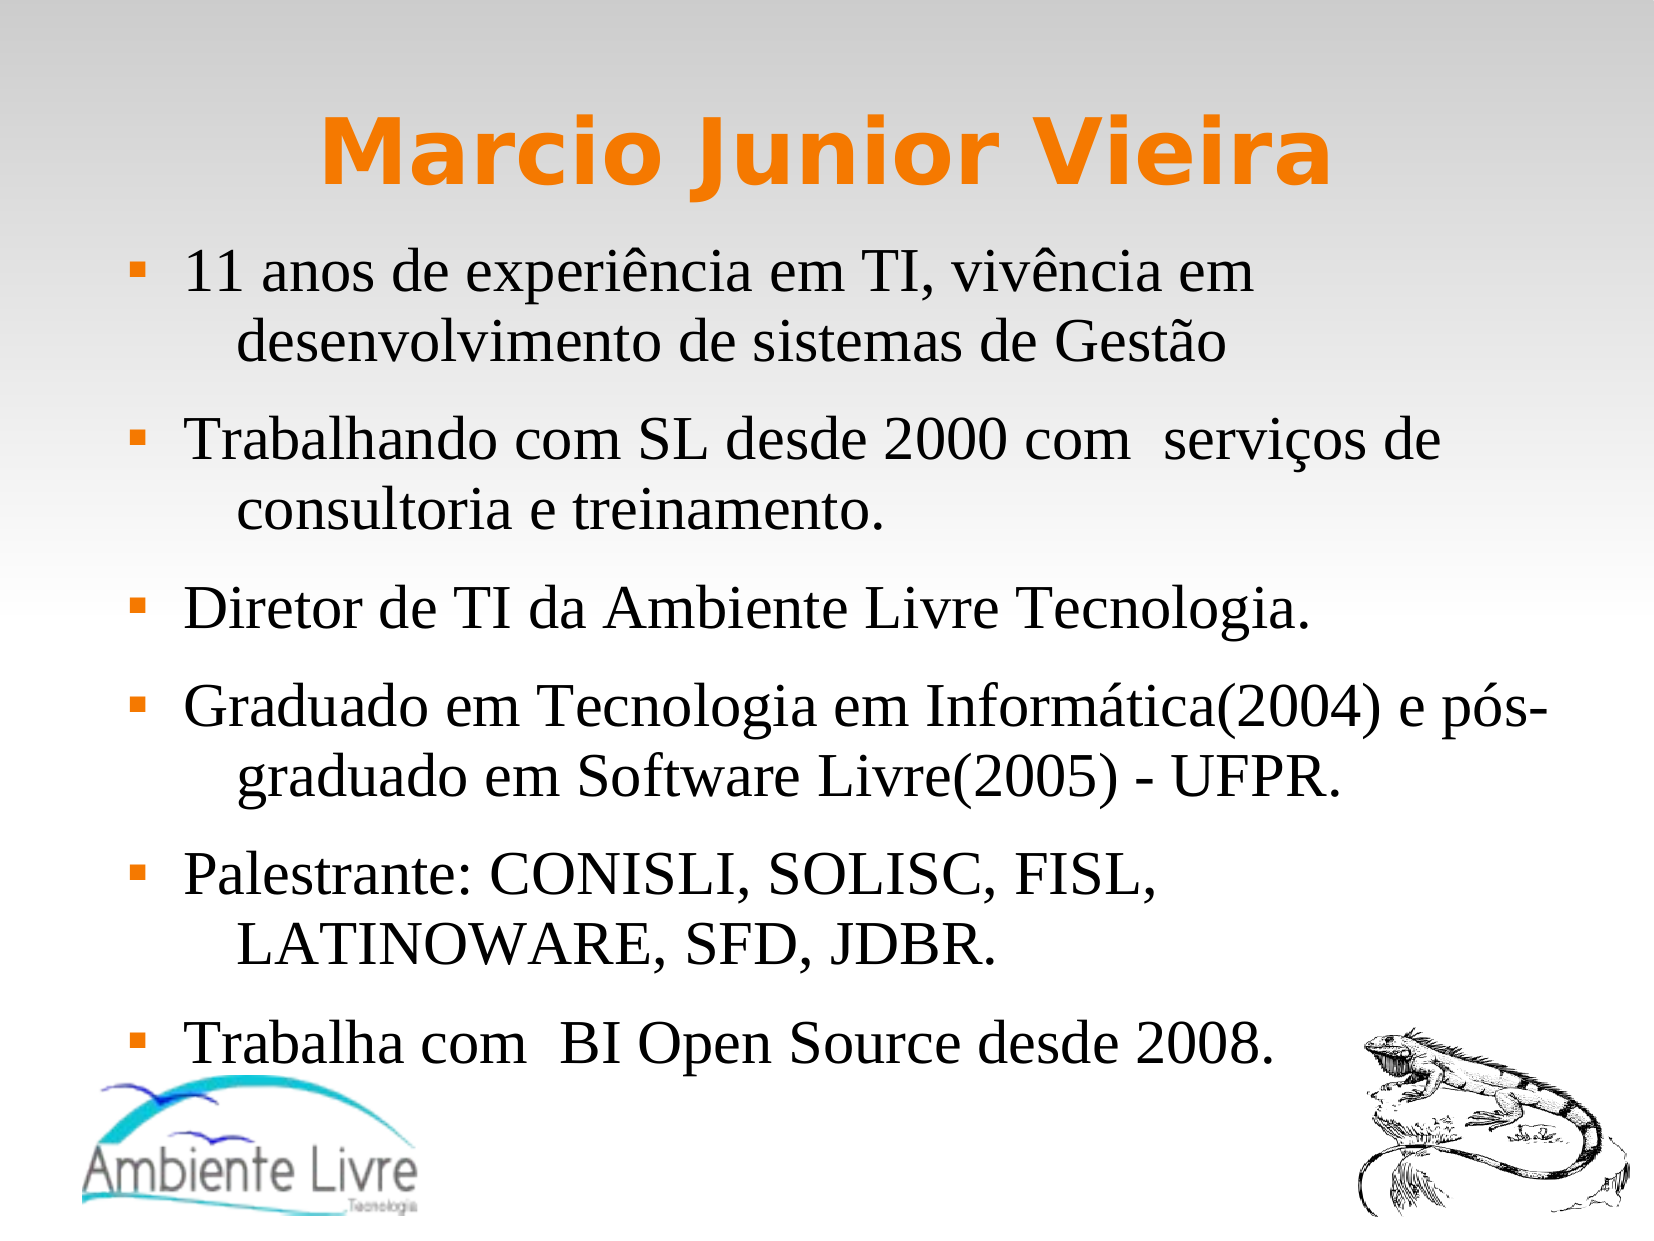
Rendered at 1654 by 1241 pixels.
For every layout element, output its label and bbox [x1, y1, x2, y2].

picture [1358, 1027, 1630, 1217]
picture [82, 1075, 426, 1216]
